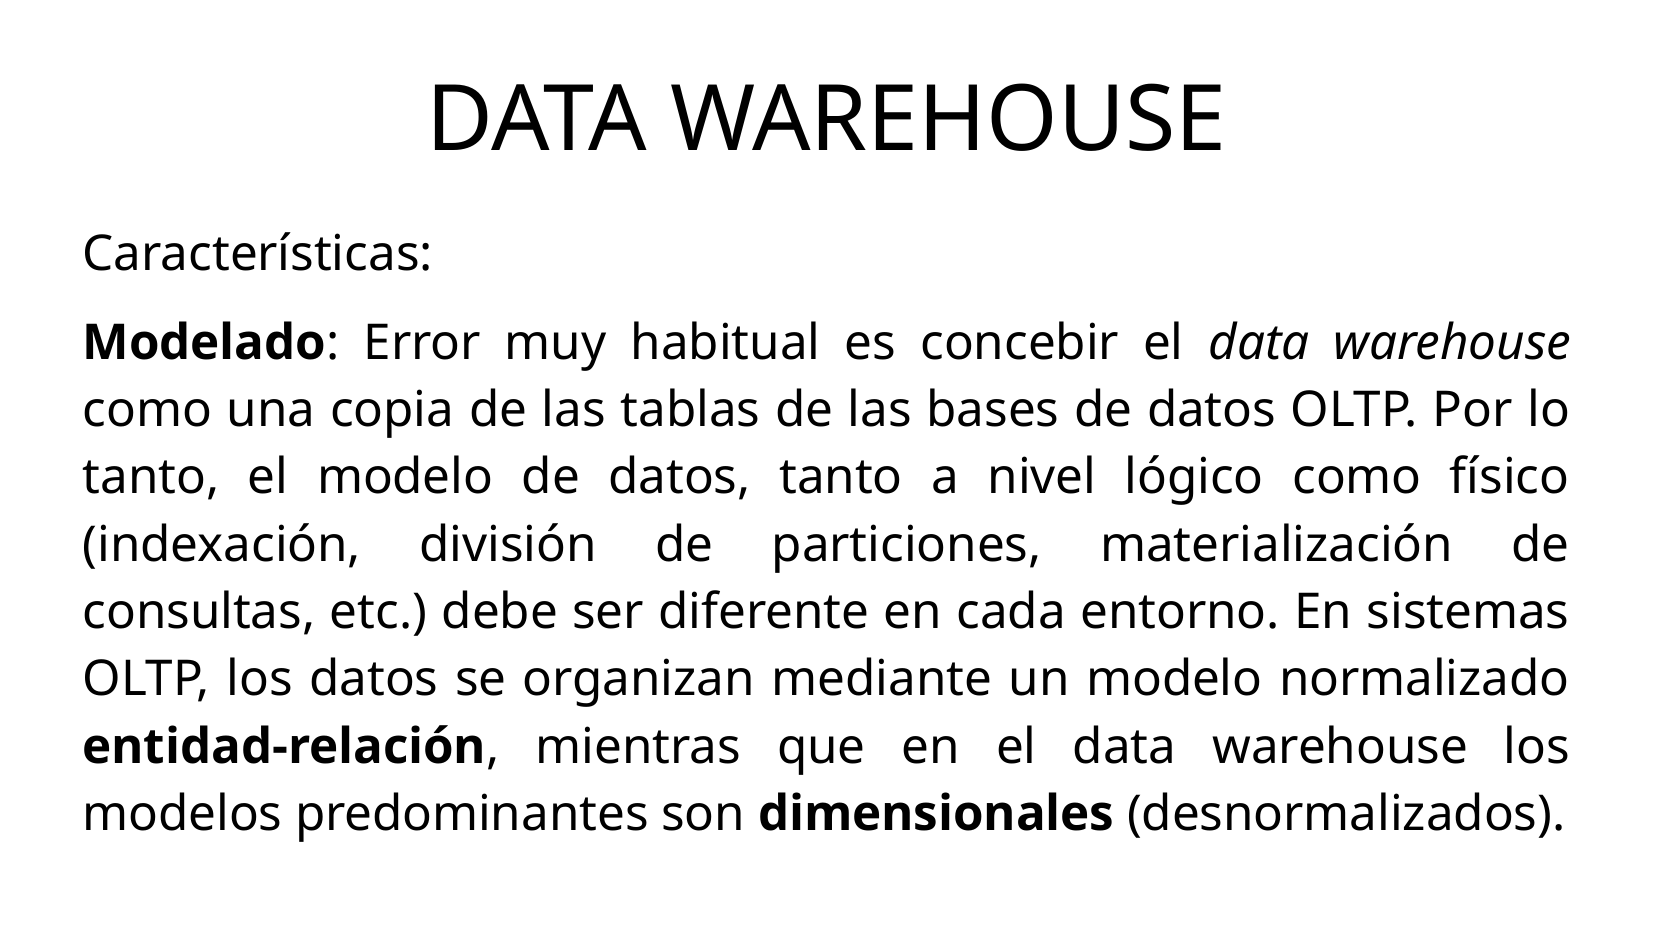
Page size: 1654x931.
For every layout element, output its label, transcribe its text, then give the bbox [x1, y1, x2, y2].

list Características: Modelado: Error muy habitual es concebir el data warehouse como una copia de las tablas de las bases de datos OLTP. Por lo tanto, el modelo de datos, tanto a nivel lógico como físico (indexación, división de particiones, materialización de consultas, etc.) debe ser diferente en cada entorno. En sistemas OLTP, los datos se organizan mediante un modelo normalizado entidad-relación, mientras que en el data warehouse los modelos predominantes son dimensionales (desnormalizados). [82, 217, 1571, 916]
title DATA WAREHOUSE [82, 37, 1571, 193]
